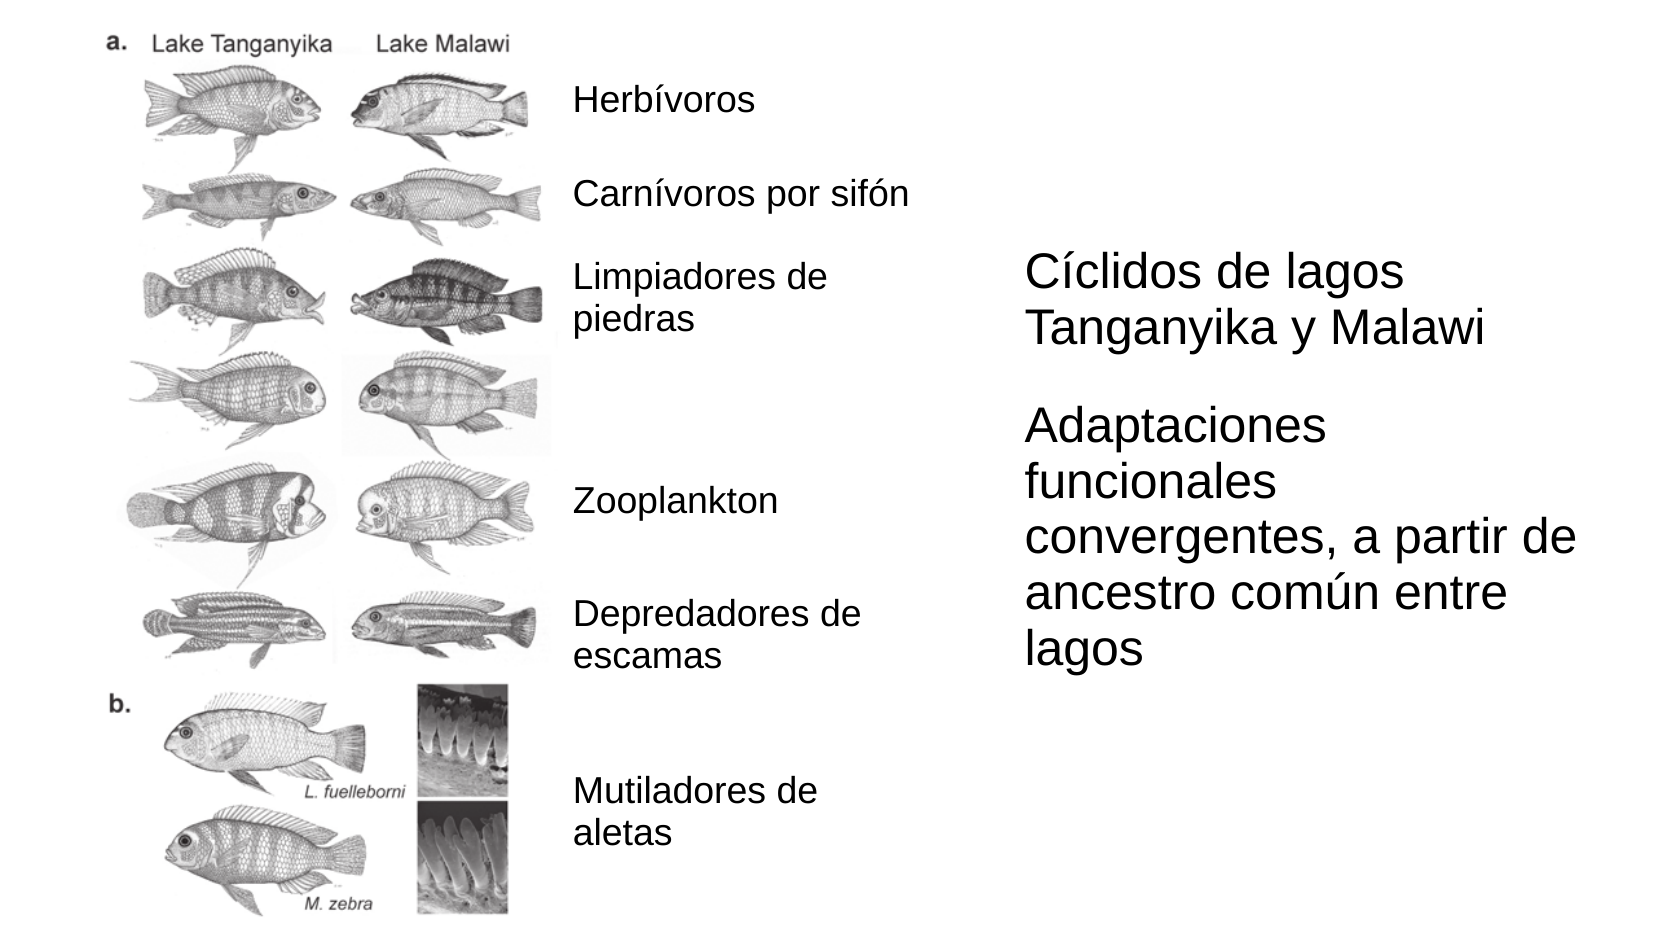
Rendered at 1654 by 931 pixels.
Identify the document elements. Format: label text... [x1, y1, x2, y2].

text_box Zooplankton [558, 472, 934, 530]
text_box Cíclidos de lagos Tanganyika y Malawi Adaptaciones funcionales convergentes, a partir de ancestro común entre lagos [1009, 236, 1601, 762]
text_box Limpiadores de piedras [558, 248, 934, 347]
picture [79, 17, 563, 919]
text_box Mutiladores de aletas [558, 761, 934, 861]
text_box Herbívoros [557, 70, 771, 128]
text_box Depredadores de escamas [558, 584, 934, 684]
text_box Carnívoros por sifón [557, 165, 925, 223]
